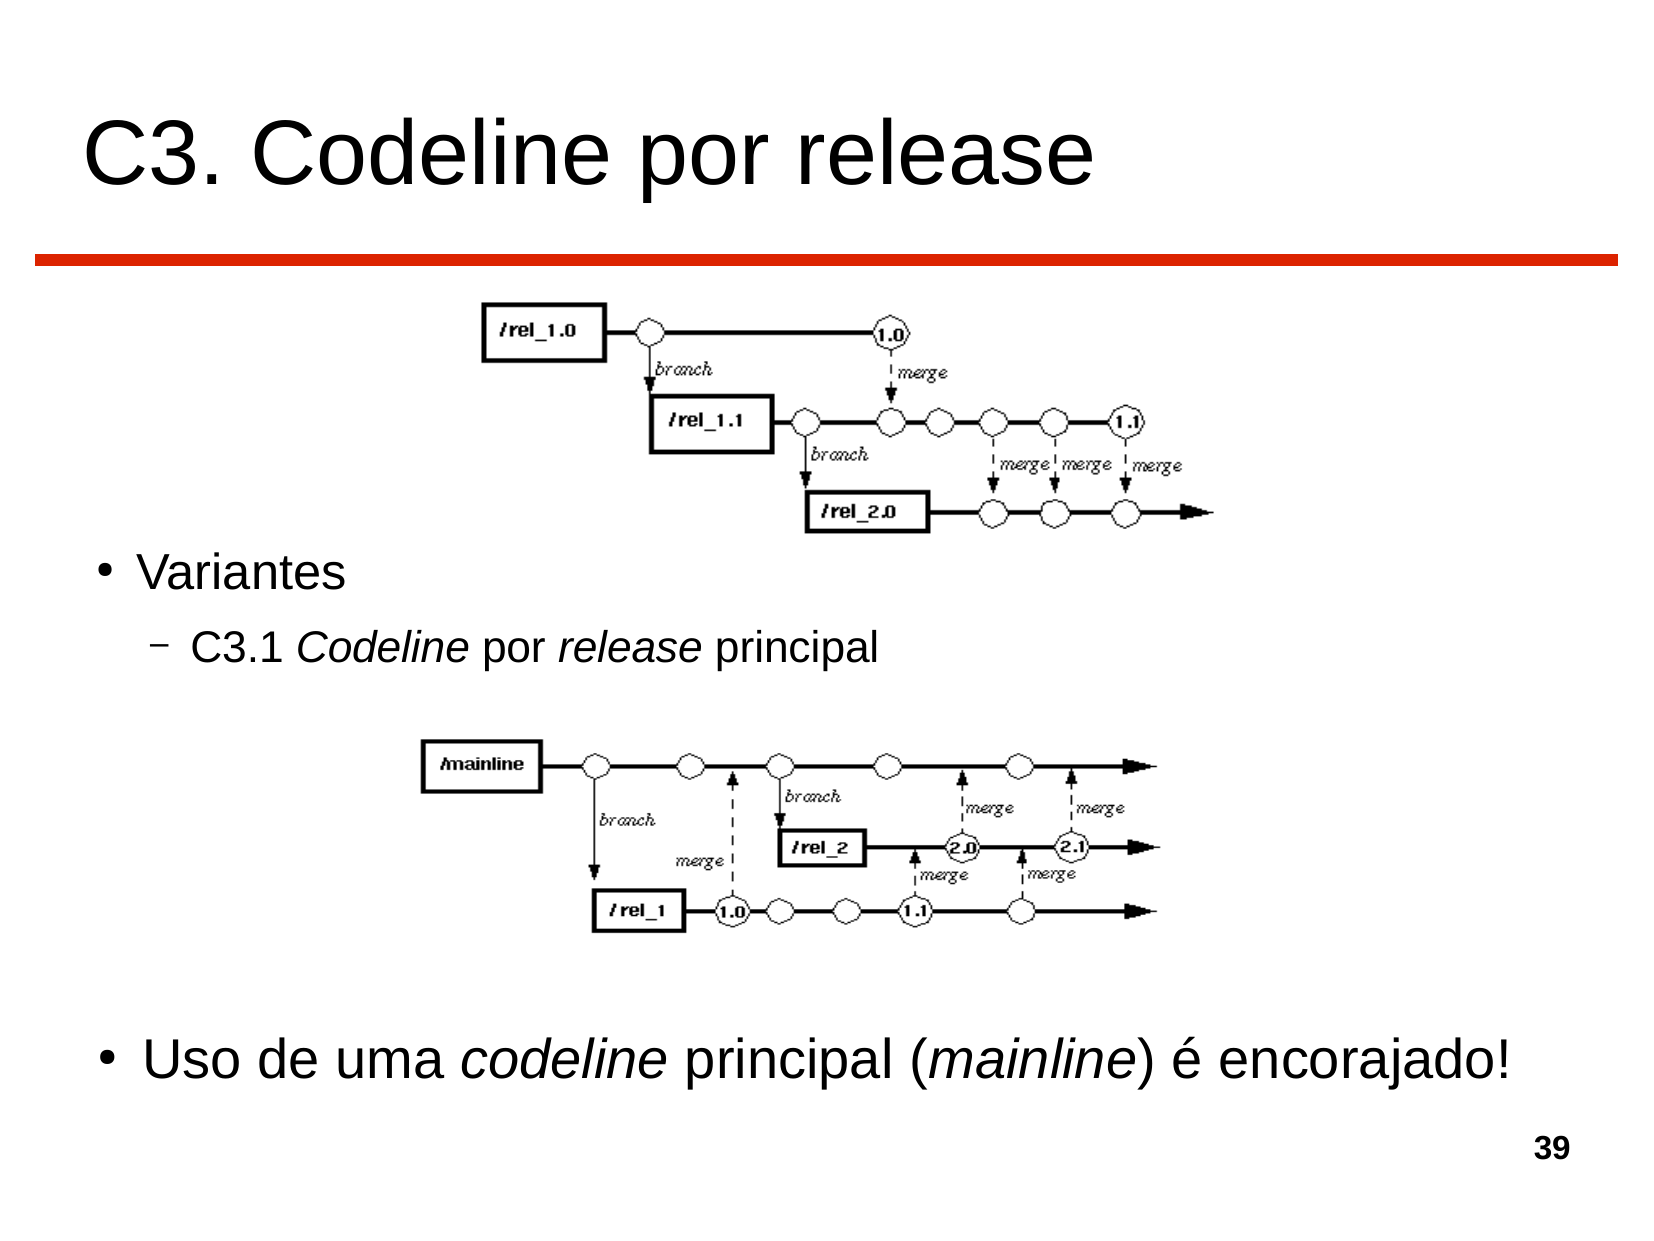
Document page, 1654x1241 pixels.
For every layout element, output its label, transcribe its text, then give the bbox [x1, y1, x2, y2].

title C3. Codeline por release [82, 49, 1571, 257]
list Variantes C3.1 Codeline por release principal [82, 543, 1571, 674]
list Uso de uma codeline principal (mainline) é encorajado! [82, 1027, 1548, 1134]
picture [460, 281, 1229, 544]
picture [400, 720, 1180, 945]
